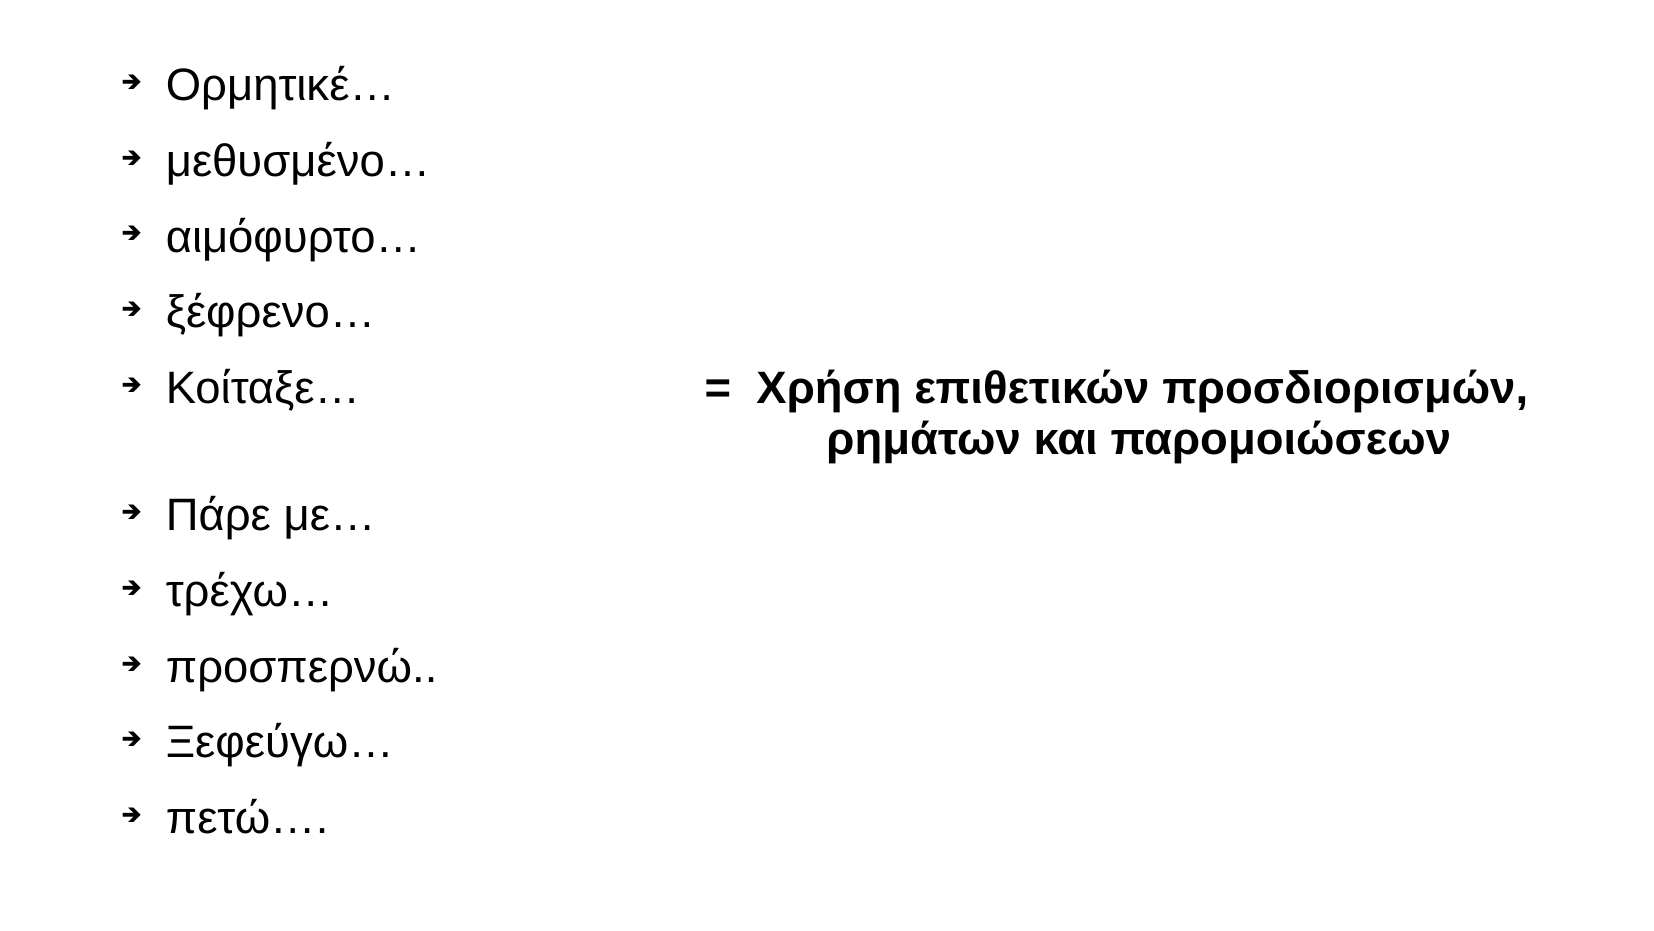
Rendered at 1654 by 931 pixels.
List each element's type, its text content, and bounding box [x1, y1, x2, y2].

list Ορμητικέ… μεθυσμένο… αιμόφυρτο… ξέφρενο… Κοίταξε… = Χρήση επιθετικών προσδιορισμών, ρημάτων και παρομοιώσεων Πάρε με… τρέχω… προσπερνώ.. Ξεφεύγω… πετώ…. [106, 59, 1595, 857]
